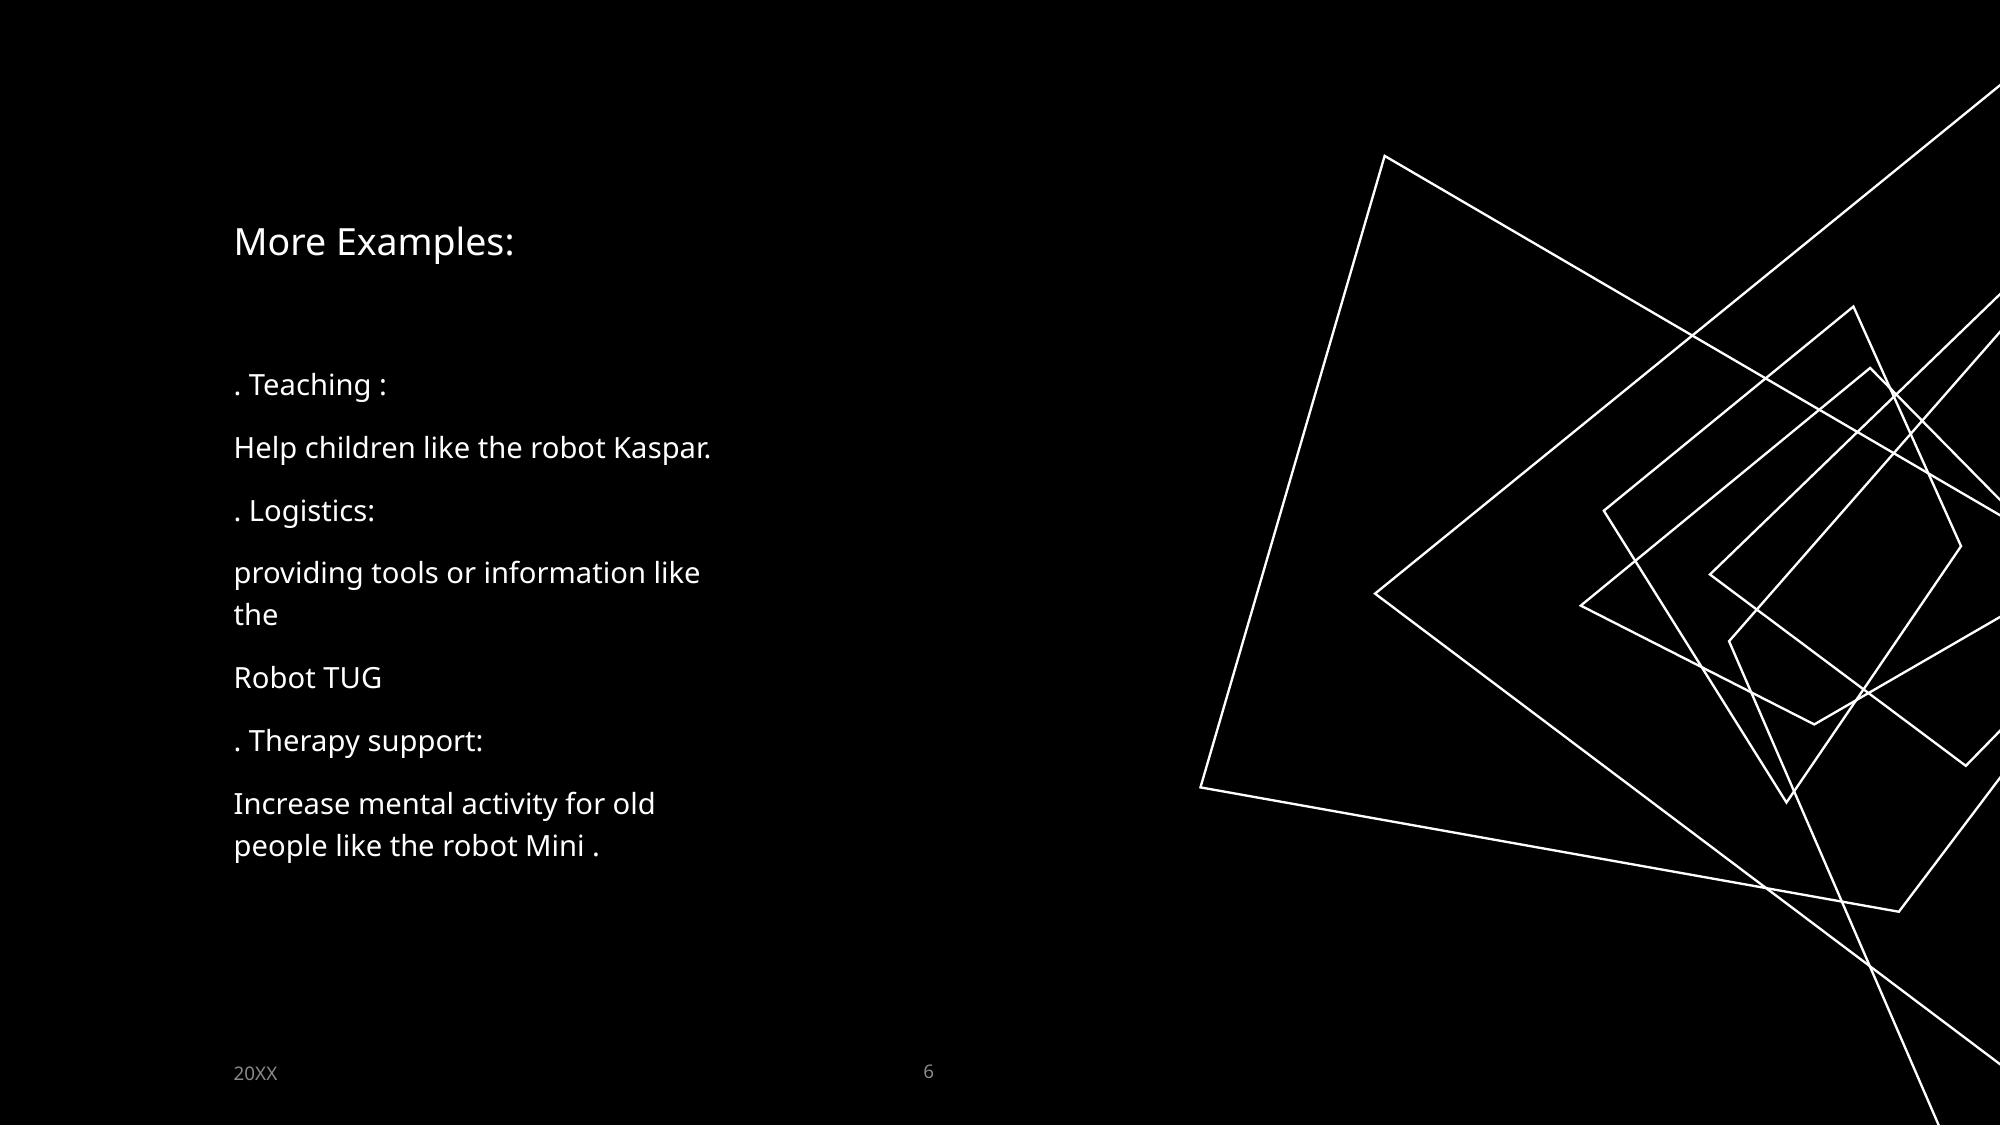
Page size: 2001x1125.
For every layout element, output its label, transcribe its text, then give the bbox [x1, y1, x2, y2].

slide_number ‹#› [908, 1042, 1071, 1103]
slide_number 20XX [218, 1042, 381, 1103]
list More Examples: . Teaching : Help children like the robot Kaspar. . Logistics: providing tools or information like the Robot TUG . Therapy support: Increase mental activity for old people like the robot Mini . [218, 201, 740, 893]
